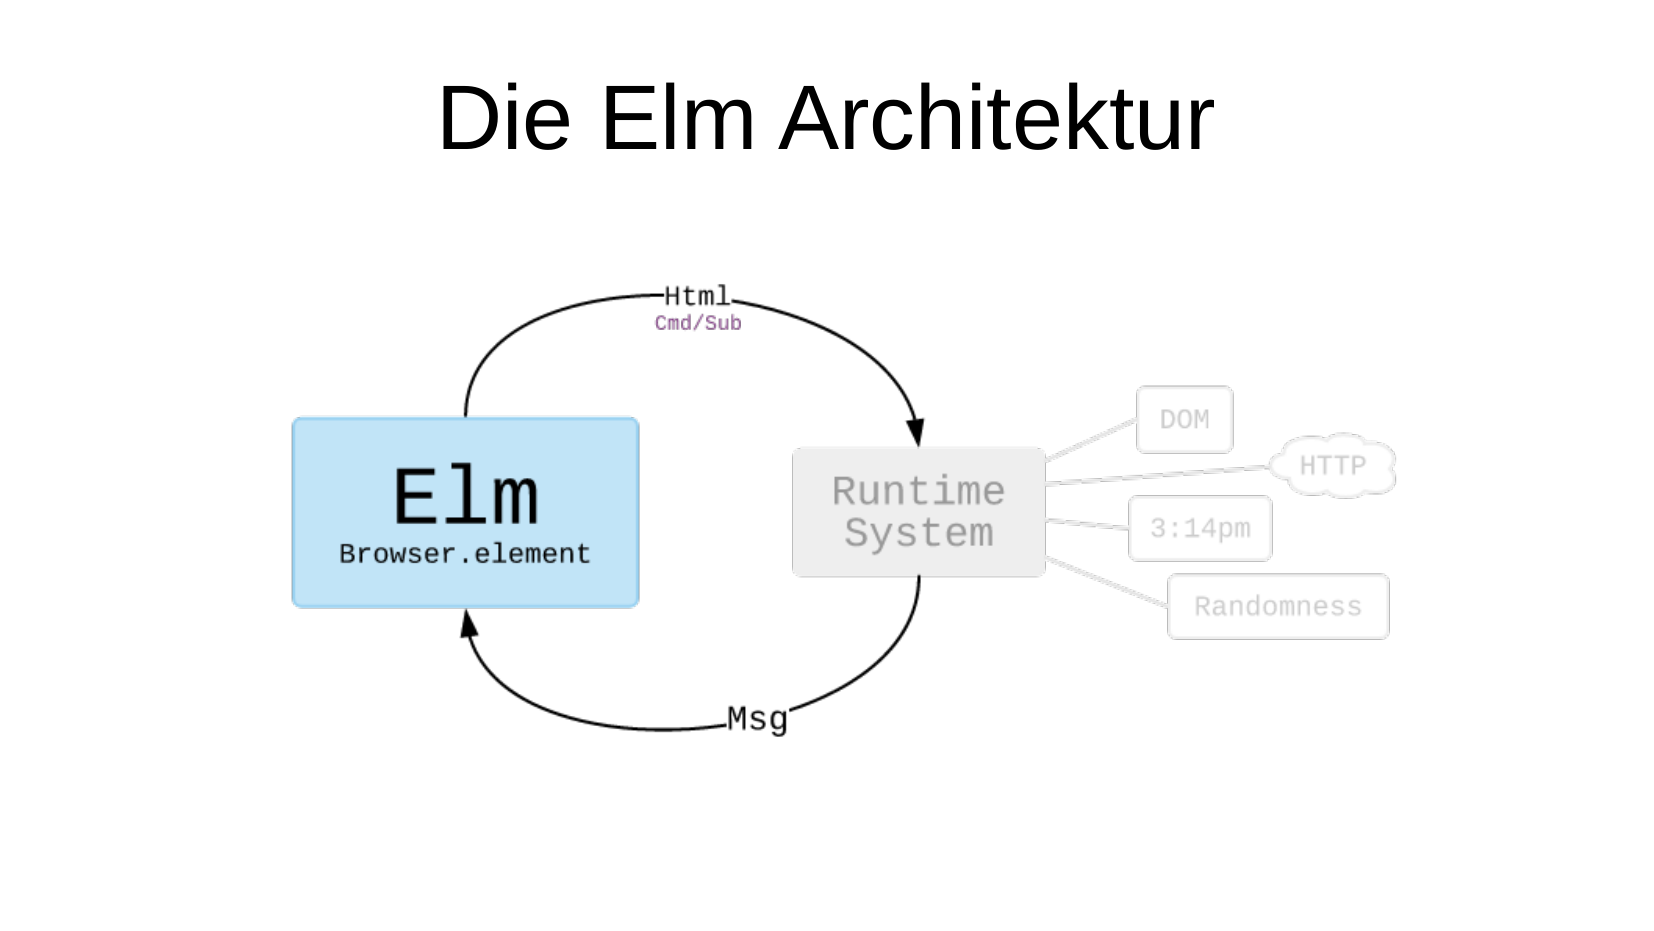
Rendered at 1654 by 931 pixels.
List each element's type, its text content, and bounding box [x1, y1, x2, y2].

title Die Elm Architektur [88, 59, 1565, 178]
picture [236, 236, 1443, 787]
